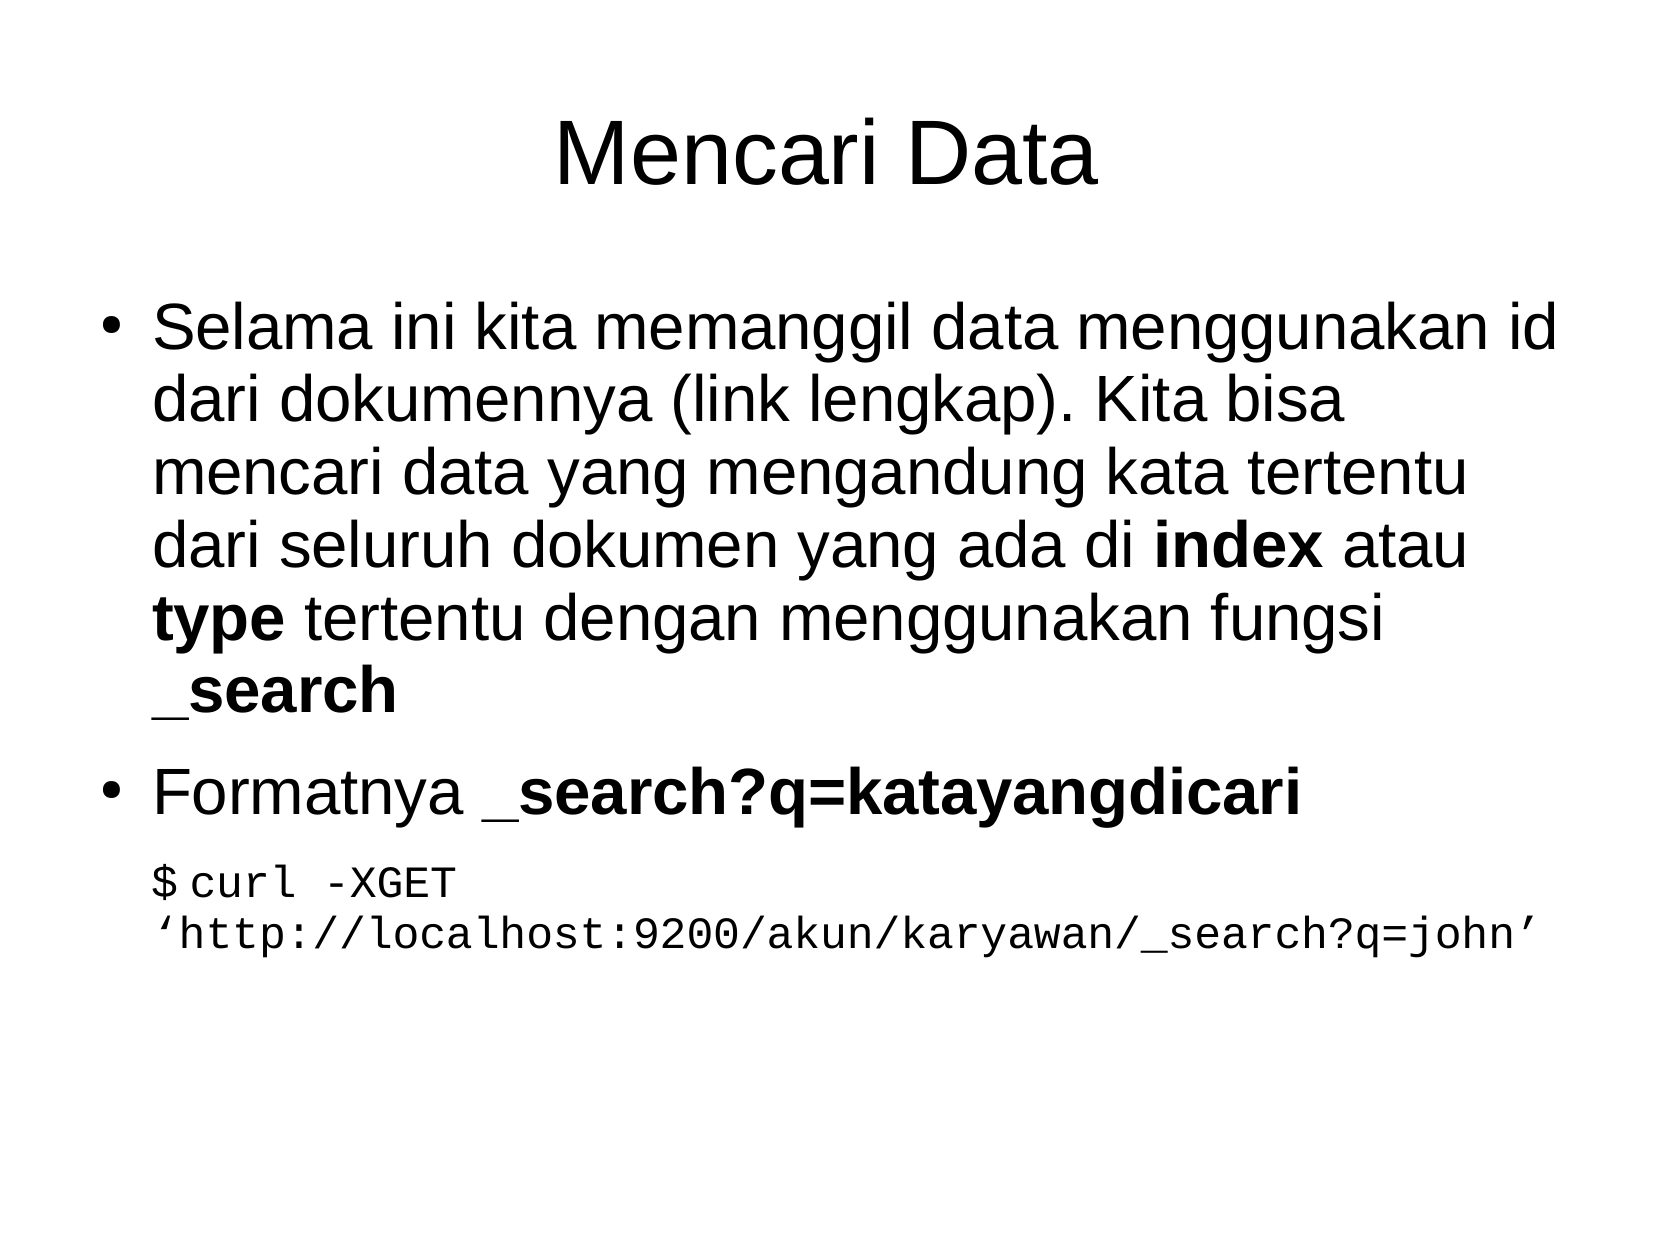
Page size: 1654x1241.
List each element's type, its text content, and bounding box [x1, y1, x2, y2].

title Mencari Data [82, 49, 1571, 257]
list Selama ini kita memanggil data menggunakan id dari dokumennya (link lengkap). Kita bisa mencari data yang mengandung kata tertentu dari seluruh dokumen yang ada di index atau type tertentu dengan menggunakan fungsi _search Formatnya _search?q=katayangdicari $ curl -XGET ‘http://localhost:9200/akun/karyawan/_search?q=john’ [82, 290, 1571, 1010]
